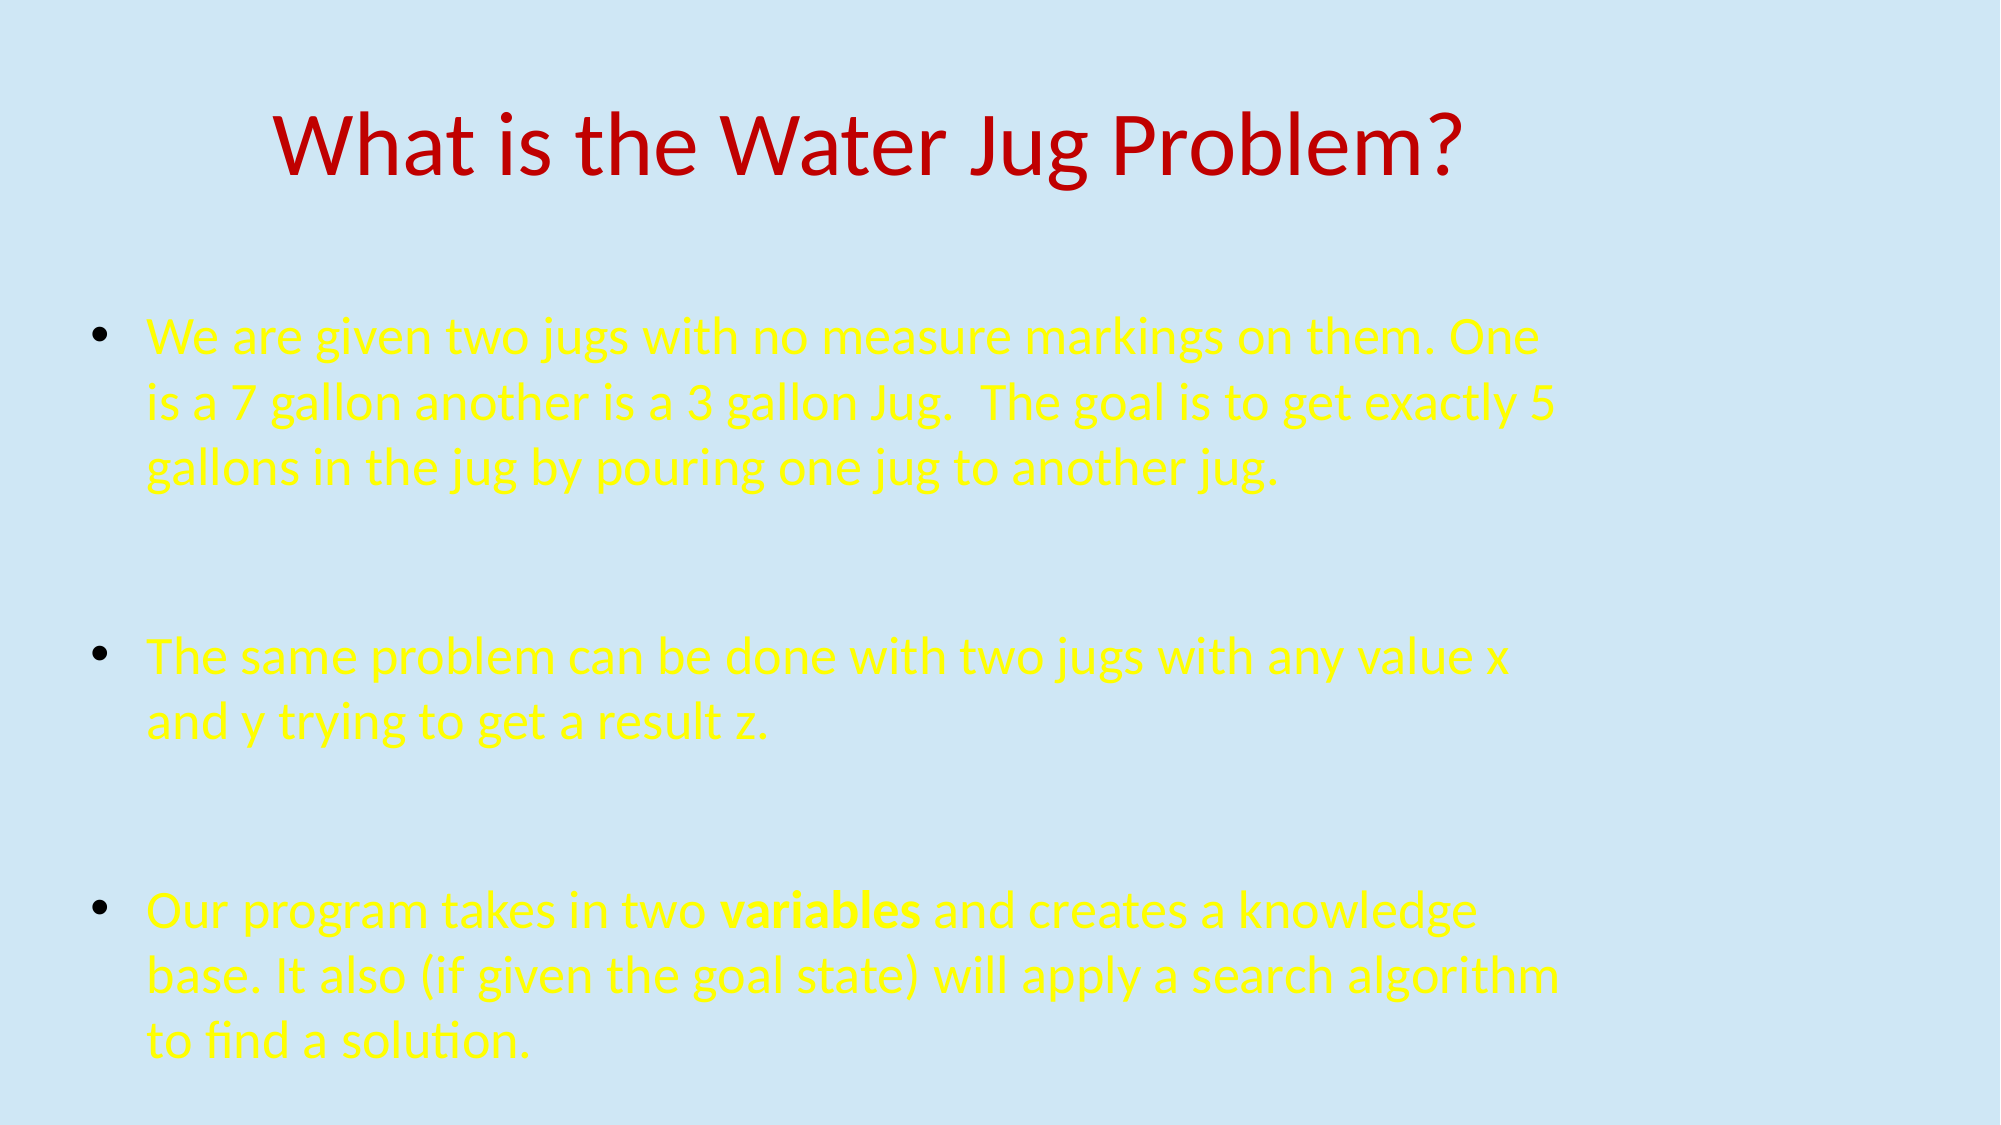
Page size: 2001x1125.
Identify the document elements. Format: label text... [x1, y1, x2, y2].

list We are given two jugs with no measure markings on them. One is a 7 gallon another is a 3 gallon Jug. The goal is to get exactly 5 gallons in the jug by pouring one jug to another jug. The same problem can be done with two jugs with any value x and y trying to get a result z. Our program takes in two variables and creates a knowledge base. It also (if given the goal state) will apply a search algorithm to find a solution. [75, 293, 1591, 1092]
title What is the Water Jug Problem? [0, 45, 1771, 233]
